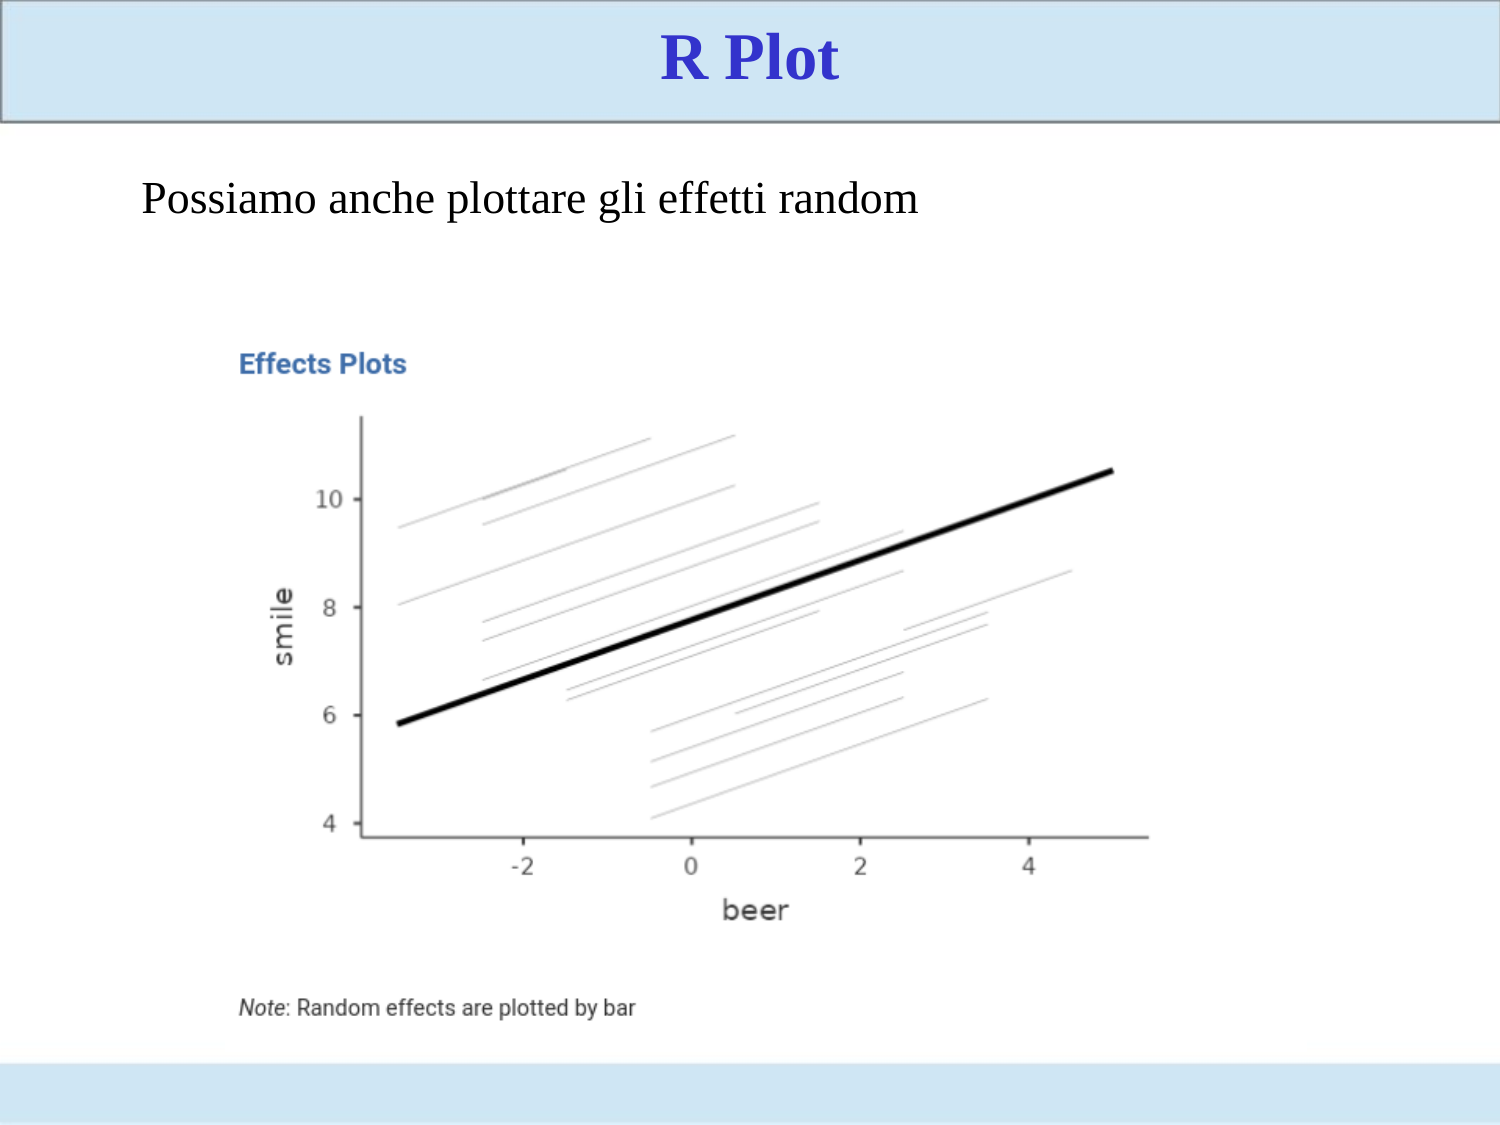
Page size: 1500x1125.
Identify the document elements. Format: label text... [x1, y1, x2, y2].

title R Plot [112, 0, 1388, 126]
text_box Possiamo anche plottare gli effetti random [96, 126, 1463, 231]
picture [0, 0, 1500, 1125]
